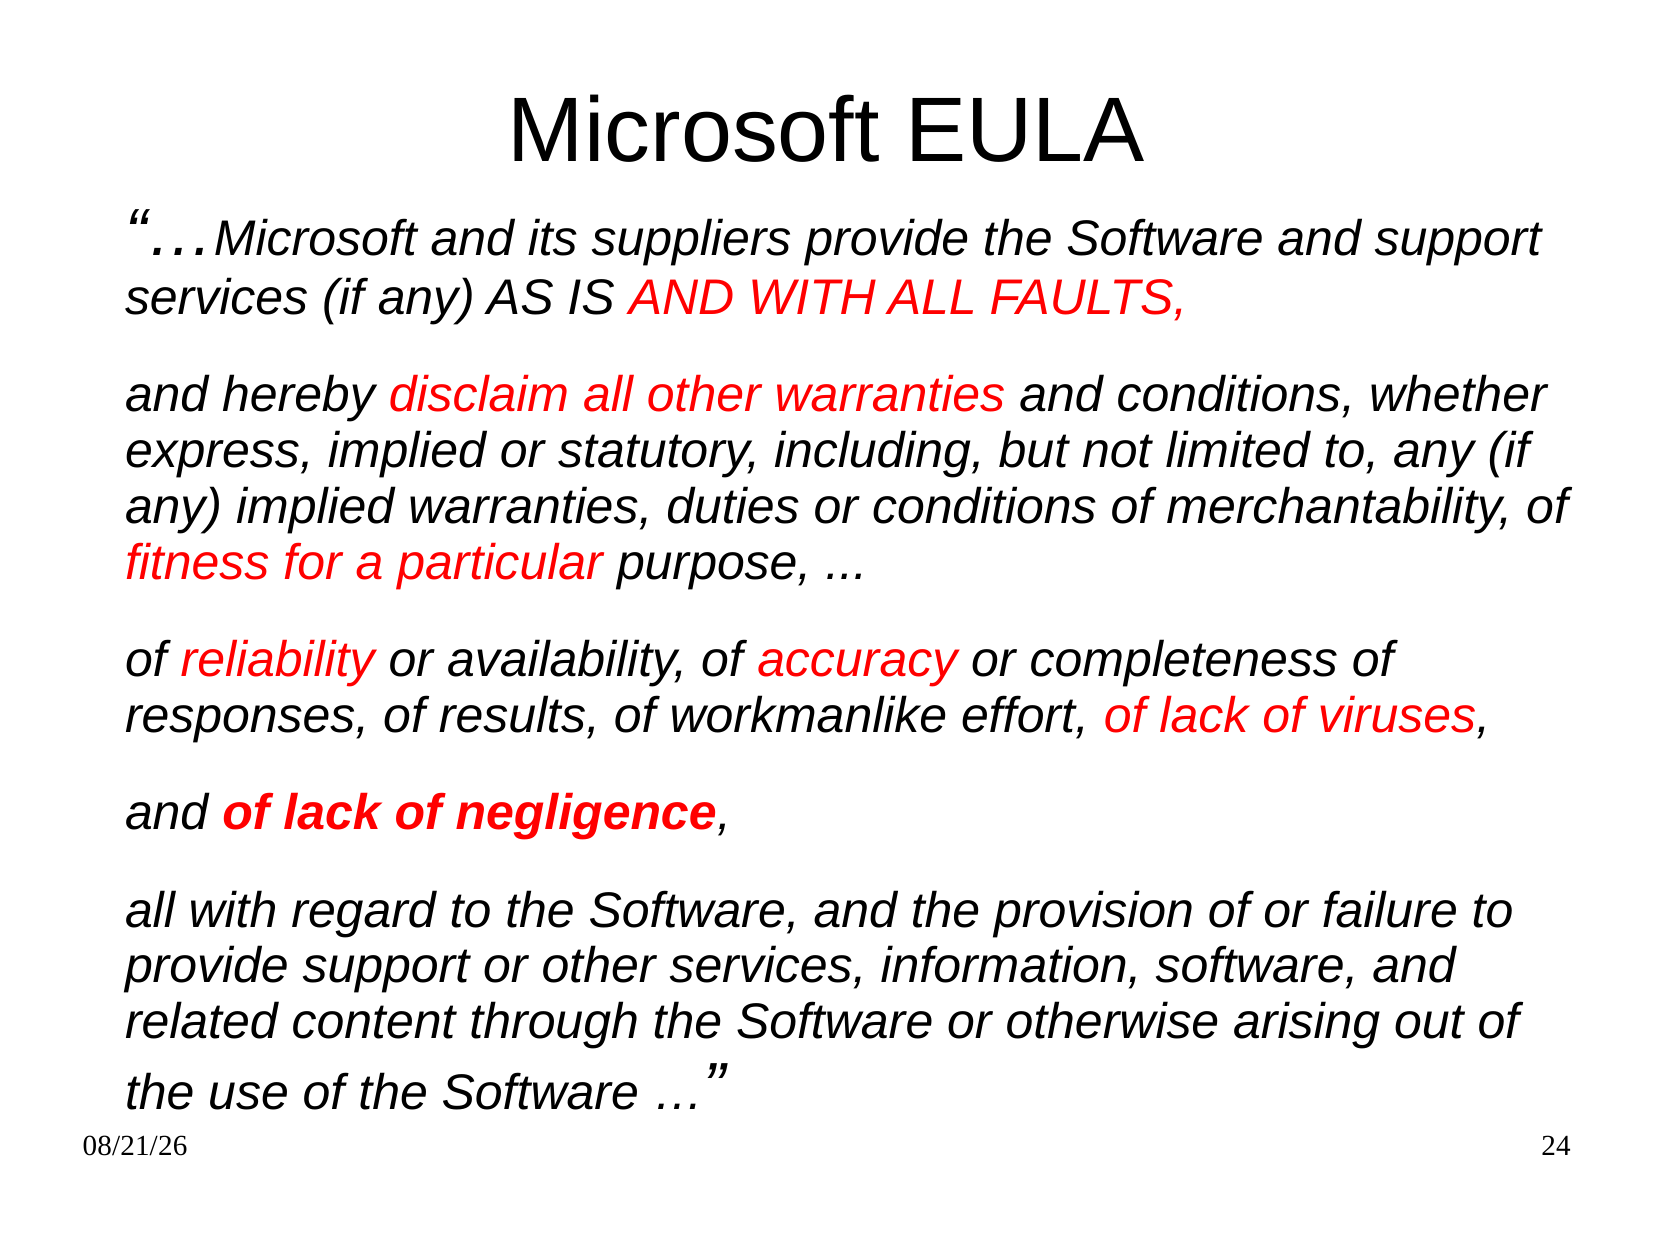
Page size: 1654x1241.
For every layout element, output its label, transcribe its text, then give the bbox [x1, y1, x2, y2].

text_box “…Microsoft and its suppliers provide the Software and support services (if any) AS IS AND WITH ALL FAULTS, and hereby disclaim all other warranties and conditions, whether express, implied or statutory, including, but not limited to, any (if any) implied warranties, duties or conditions of merchantability, of fitness for a particular purpose, ... of reliability or availability, of accuracy or completeness of responses, of results, of workmanlike effort, of lack of viruses, and of lack of negligence, all with regard to the Software, and the provision of or failure to provide support or other services, information, software, and related content through the Software or otherwise arising out of the use of the Software …” [110, 186, 1599, 1132]
title Microsoft EULA [82, 25, 1571, 233]
